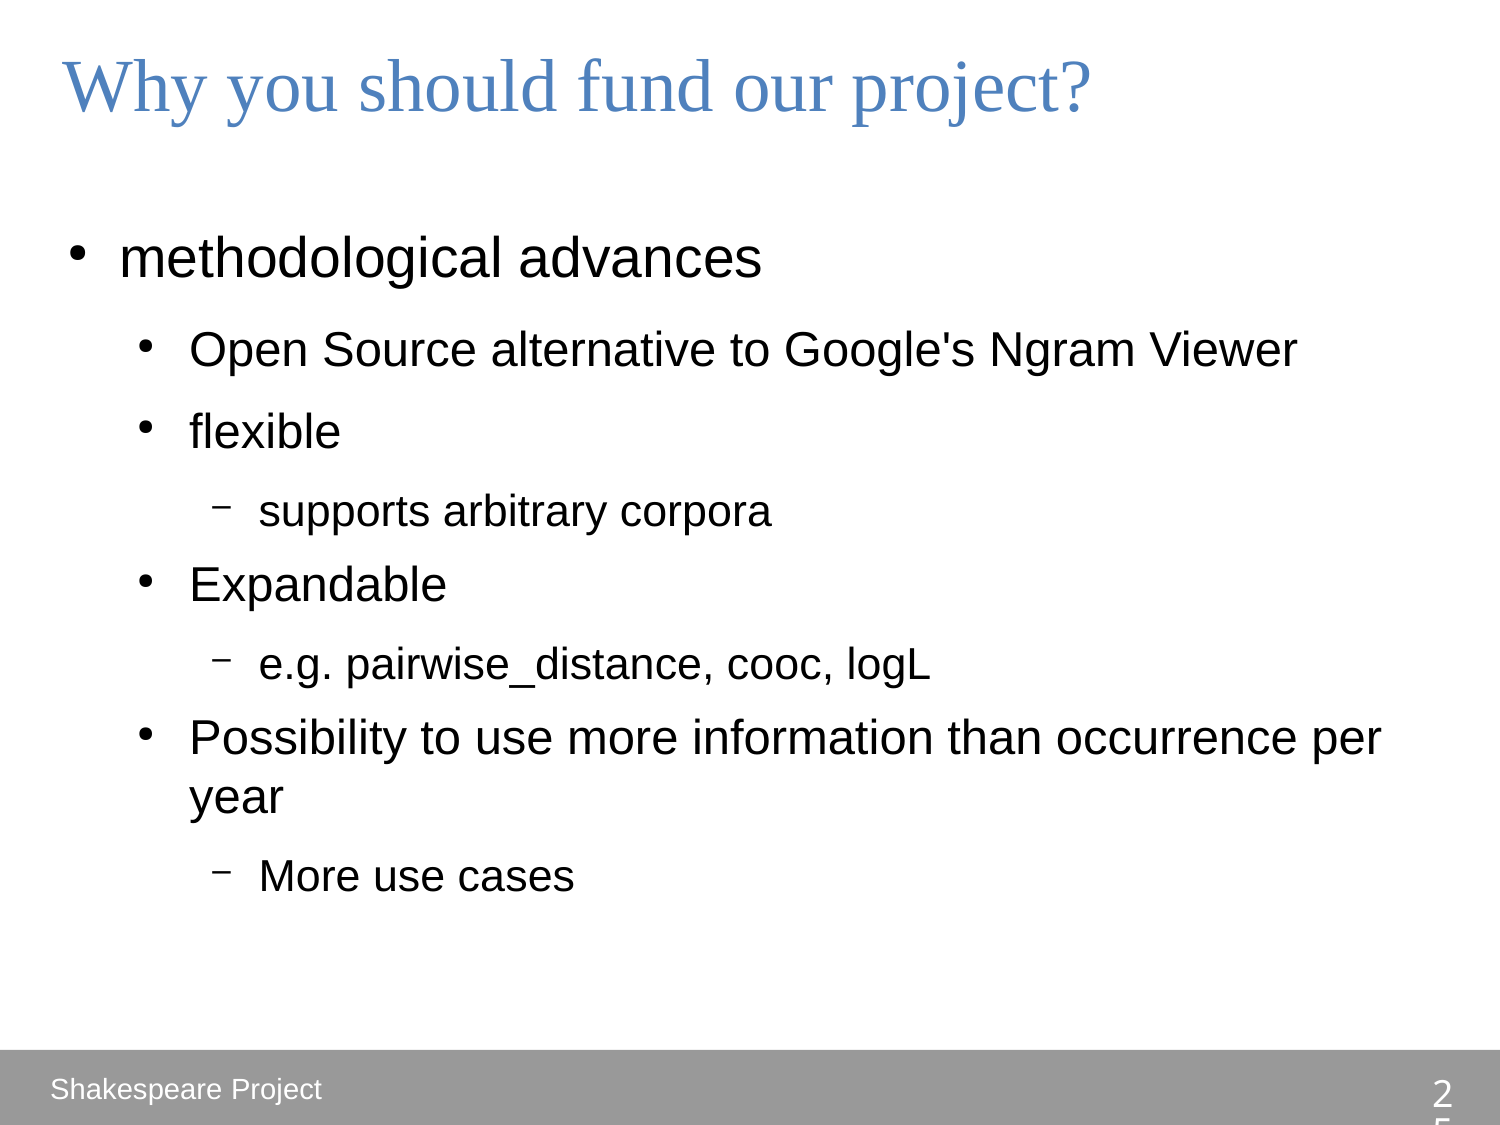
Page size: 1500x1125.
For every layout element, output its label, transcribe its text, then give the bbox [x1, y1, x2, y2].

footer Shakespeare Project [35, 1062, 1276, 1111]
list methodological advances Open Source alternative to Google's Ngram Viewer flexible supports arbitrary corpora Expandable e.g. pairwise_distance, cooc, logL Possibility to use more information than occurrence per year More use cases [35, 212, 1423, 910]
title Why you should fund our project? [62, 12, 1450, 150]
slide_number <Nummer> [1417, 1062, 1477, 1111]
